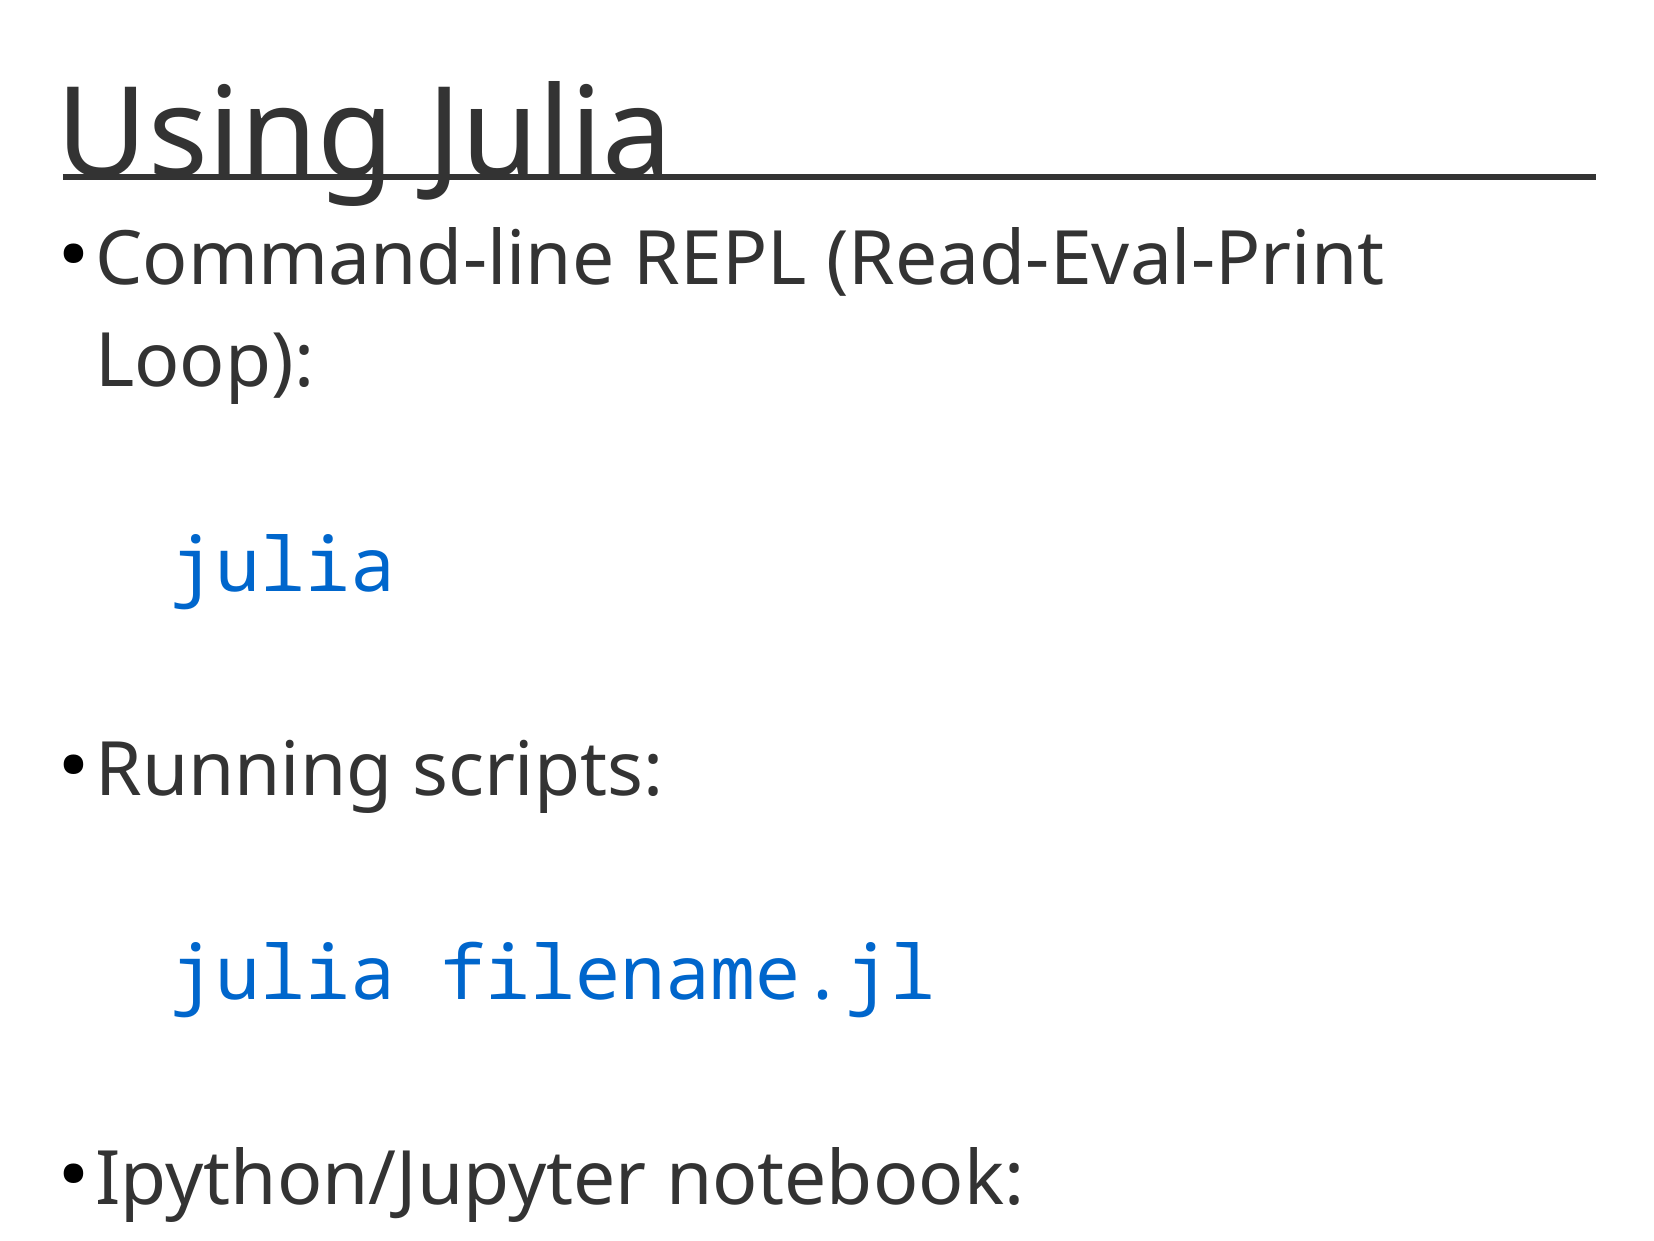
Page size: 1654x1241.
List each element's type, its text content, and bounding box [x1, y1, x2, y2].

title Using Julia [56, 24, 1546, 232]
text_box Command-line REPL (Read-Eval-Print Loop): julia Running scripts: julia filename.jl Ipython/Jupyter notebook: ipython notebook --profile julia [59, 203, 1549, 1182]
